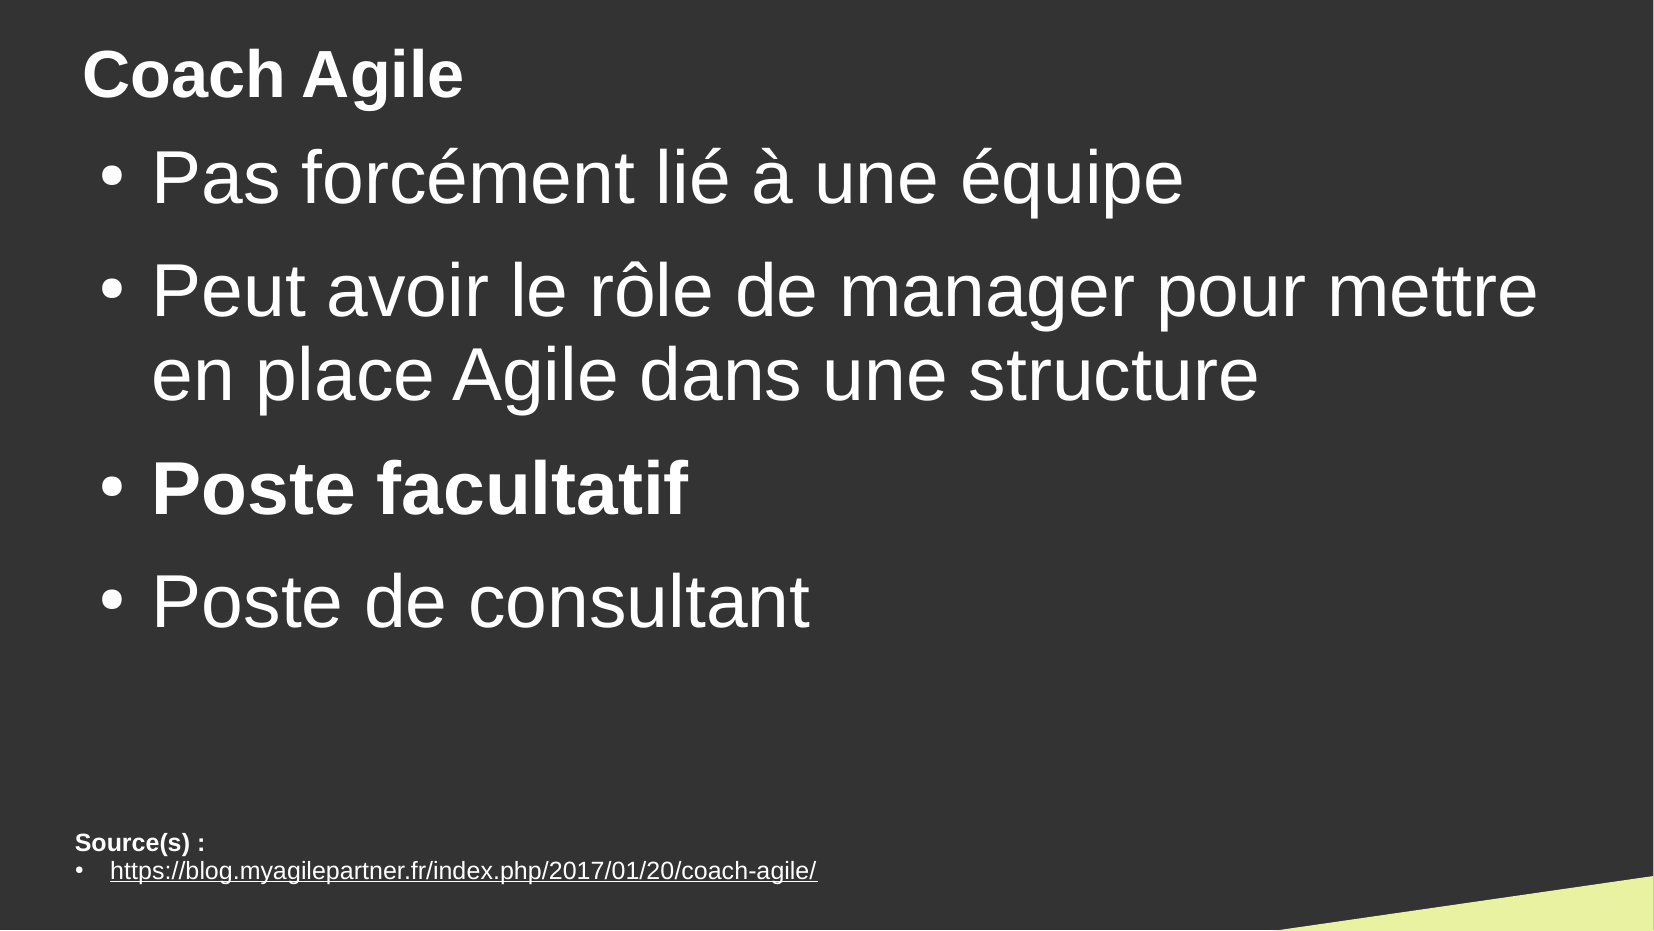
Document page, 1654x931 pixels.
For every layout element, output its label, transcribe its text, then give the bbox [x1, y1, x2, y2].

text_box Source(s) : https://blog.myagilepartner.fr/index.php/2017/01/20/coach-agile/ [60, 821, 1546, 921]
title Coach Agile [82, 37, 1571, 122]
text_box [1272, 875, 1654, 931]
list Pas forcément lié à une équipe Peut avoir le rôle de manager pour mettre en place Agile dans une structure Poste facultatif Poste de consultant [80, 135, 1620, 777]
